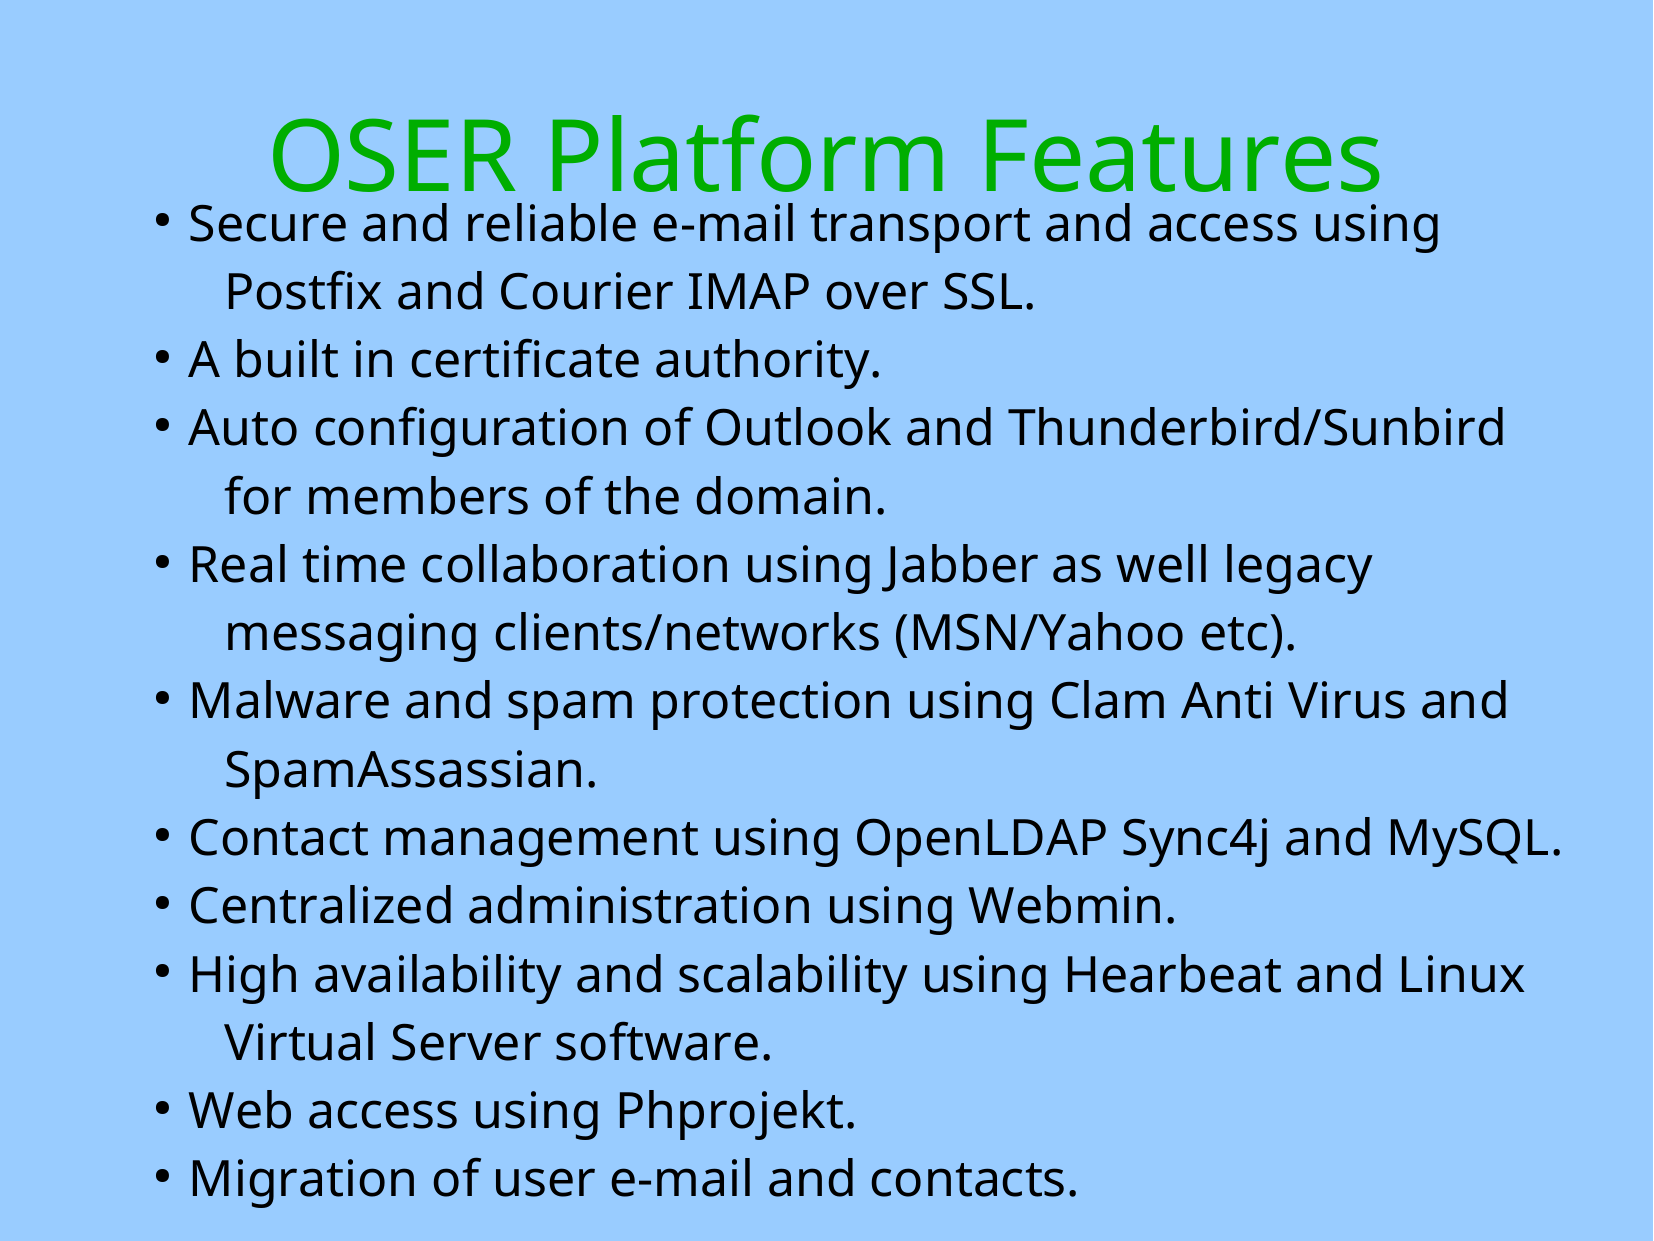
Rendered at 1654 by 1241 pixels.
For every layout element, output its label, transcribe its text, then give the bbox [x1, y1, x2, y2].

title OSER Platform Features [82, 49, 1571, 257]
subtitle Secure and reliable e-mail transport and access using Postfix and Courier IMAP over SSL. A built in certificate authority. Auto configuration of Outlook and Thunderbird/Sunbird for members of the domain. Real time collaboration using Jabber as well legacy messaging clients/networks (MSN/Yahoo etc). Malware and spam protection using Clam Anti Virus and SpamAssassian. Contact management using OpenLDAP Sync4j and MySQL. Centralized administration using Webmin. High availability and scalability using Hearbeat and Linux Virtual Server software. Web access using Phprojekt. Migration of user e-mail and contacts. [82, 281, 1571, 1118]
